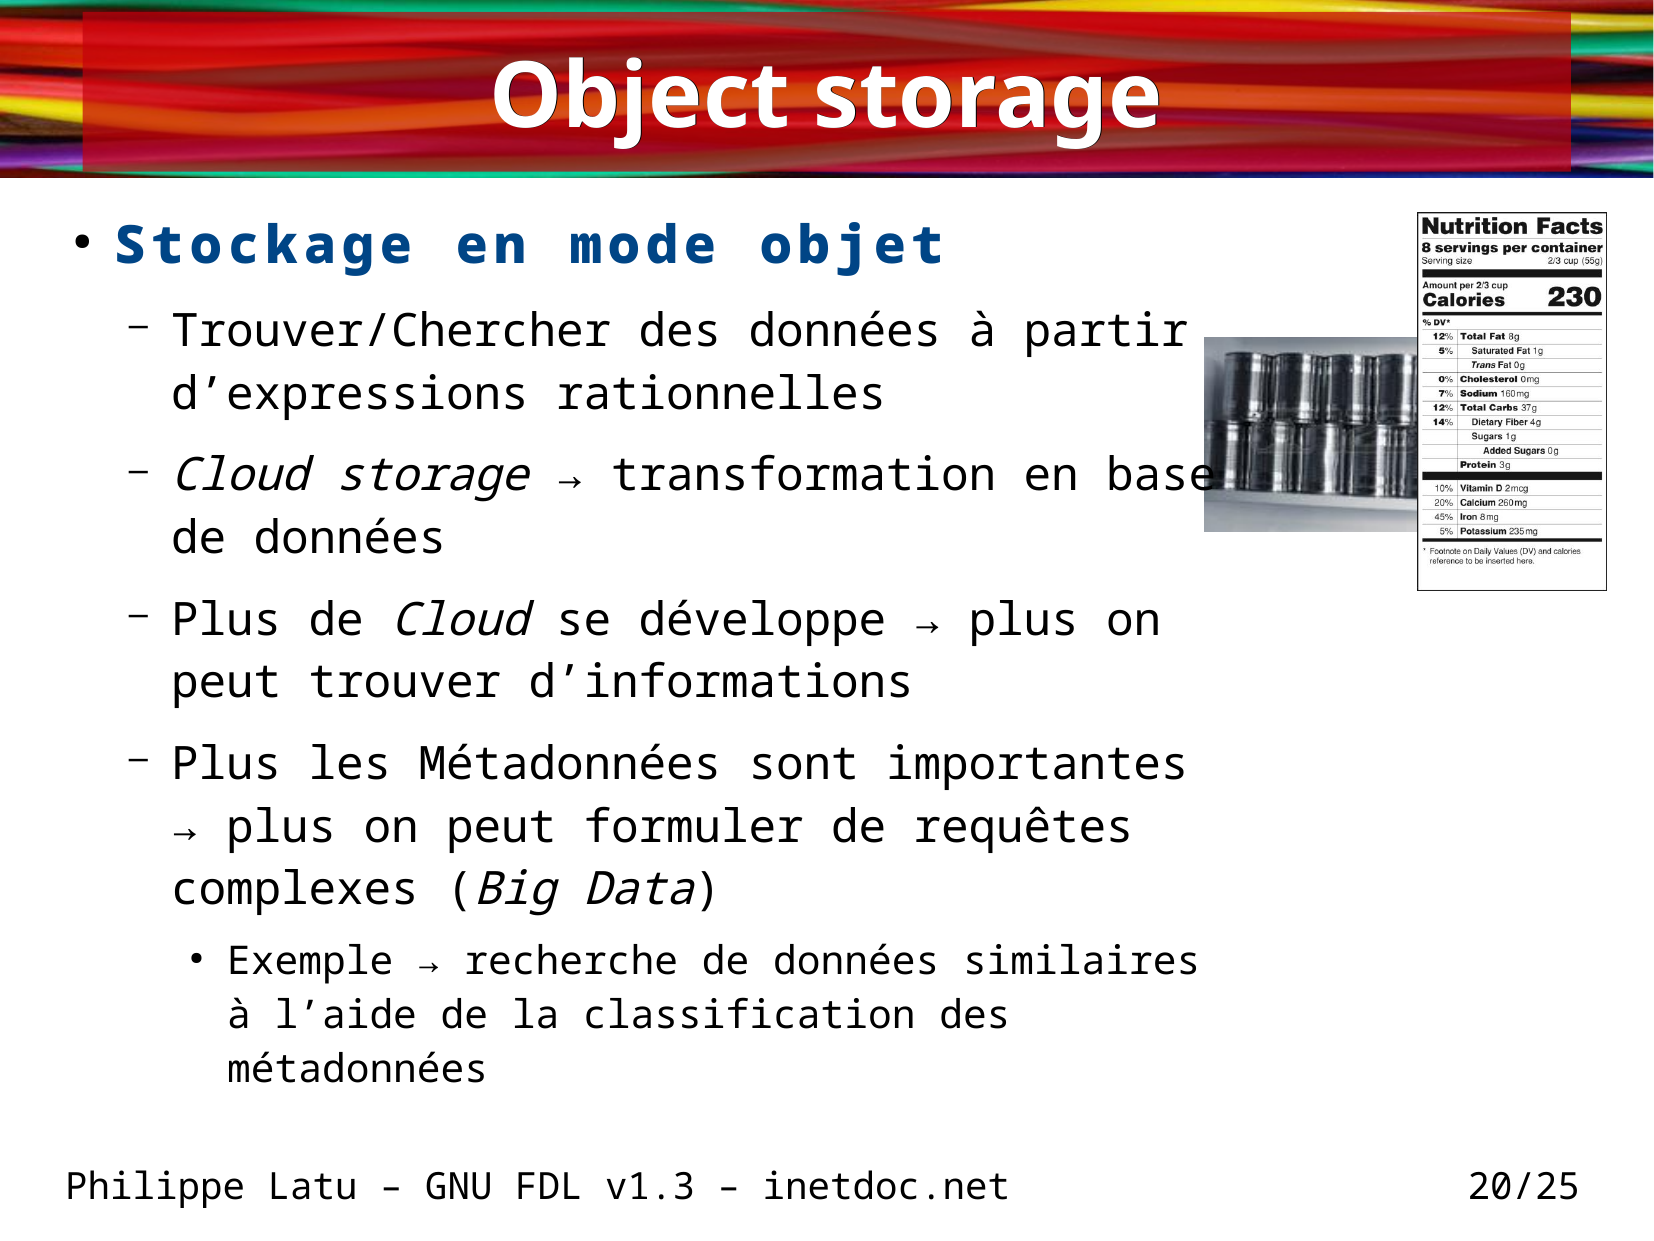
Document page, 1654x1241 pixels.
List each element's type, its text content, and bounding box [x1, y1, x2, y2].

list Stockage en mode objet Trouver/Chercher des données à partir d’expressions rationnelles Cloud storage → transformation en base de données Plus de Cloud se développe → plus on peut trouver d’informations Plus les Métadonnées sont importantes → plus on peut formuler de requêtes complexes (Big Data) Exemple → recherche de données similaires à l’aide de la classification des métadonnées [59, 206, 1241, 1098]
title Object storage [82, 11, 1571, 172]
text_box Philippe Latu – GNU FDL v1.3 – inetdoc.net <numéro>/25 [59, 1133, 1595, 1237]
picture [0, 0, 1654, 178]
picture [1241, 212, 1607, 591]
